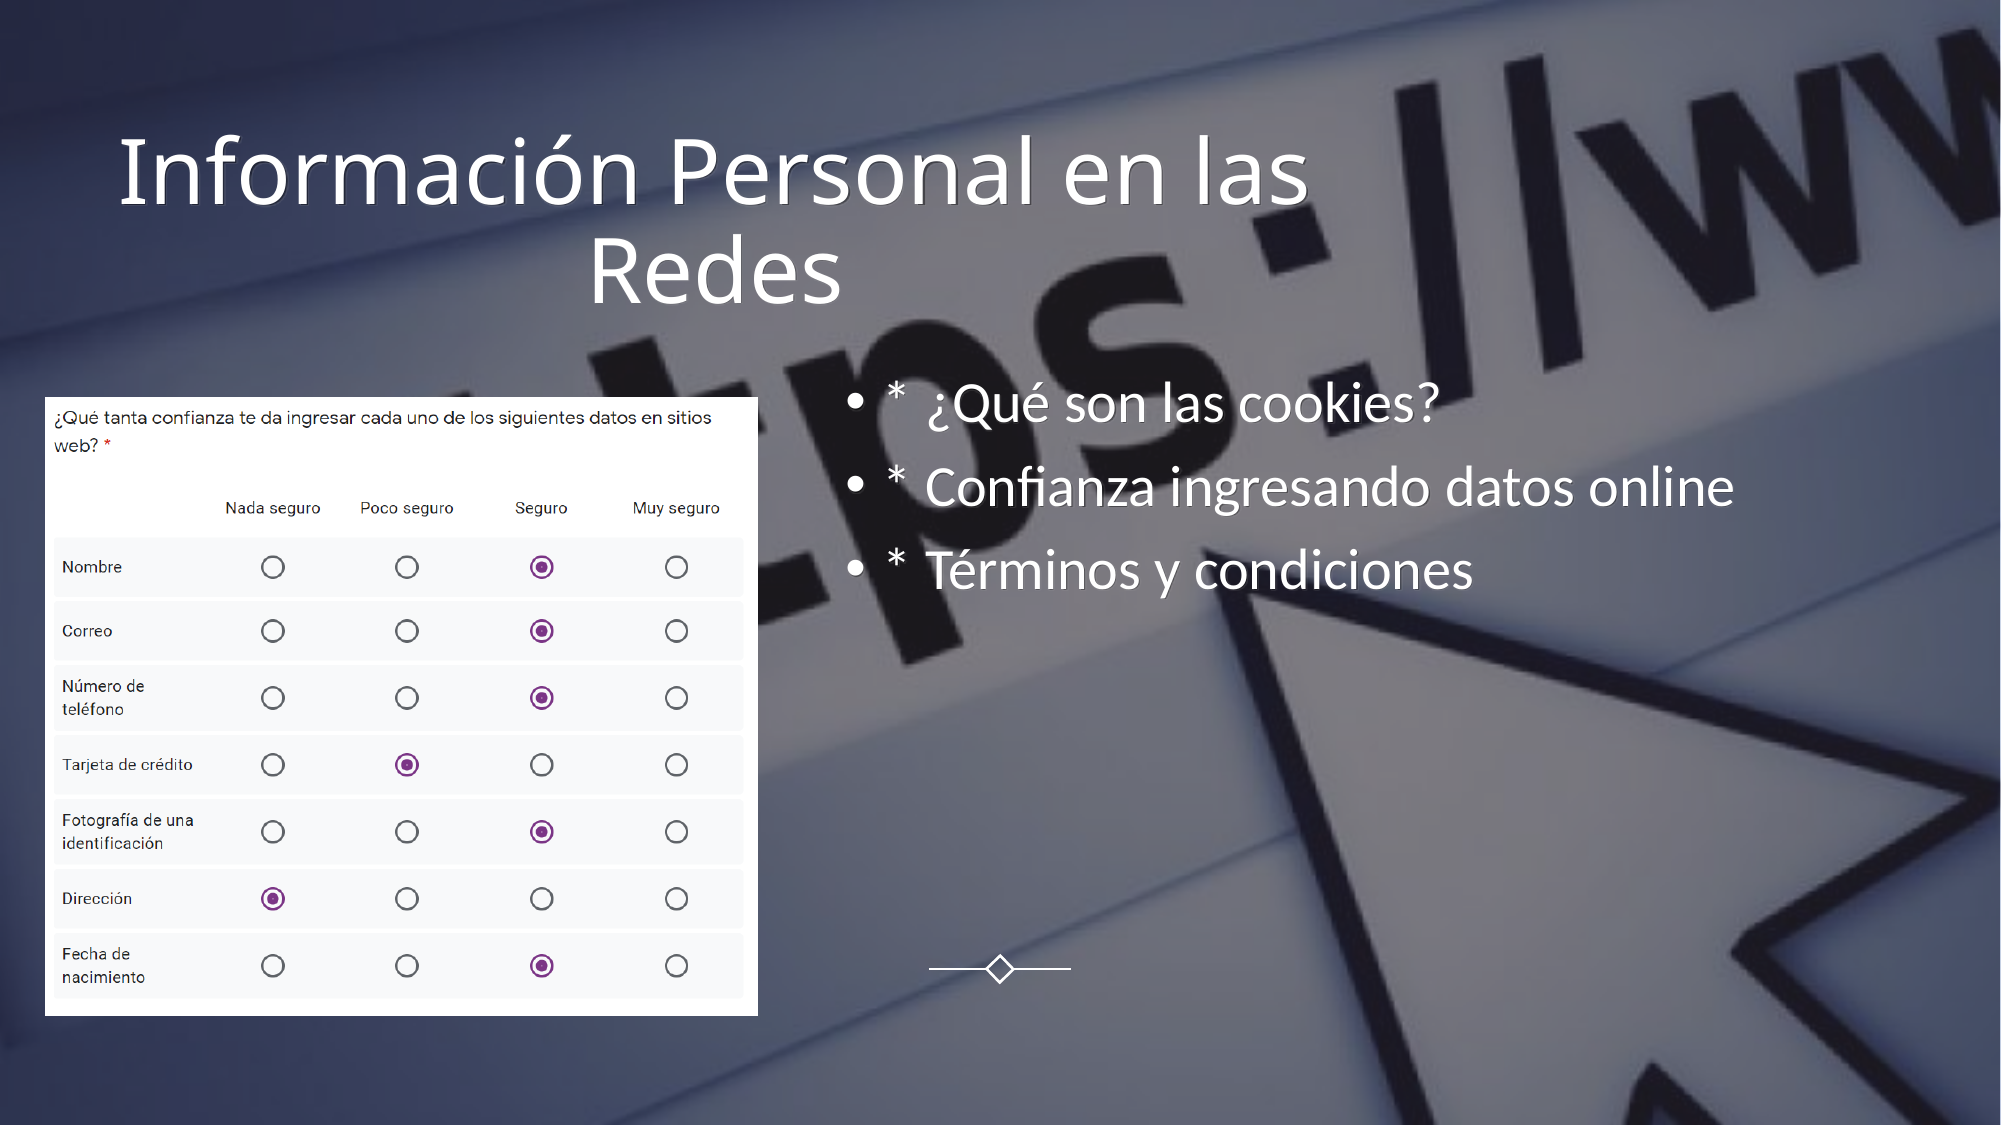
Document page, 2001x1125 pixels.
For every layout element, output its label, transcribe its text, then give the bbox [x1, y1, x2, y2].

list * ¿Qué son las cookies? * Confianza ingresando datos online * Términos y condiciones [830, 364, 1944, 926]
title Información Personal en las Redes [0, 118, 1431, 331]
picture [0, 0, 2000, 1125]
